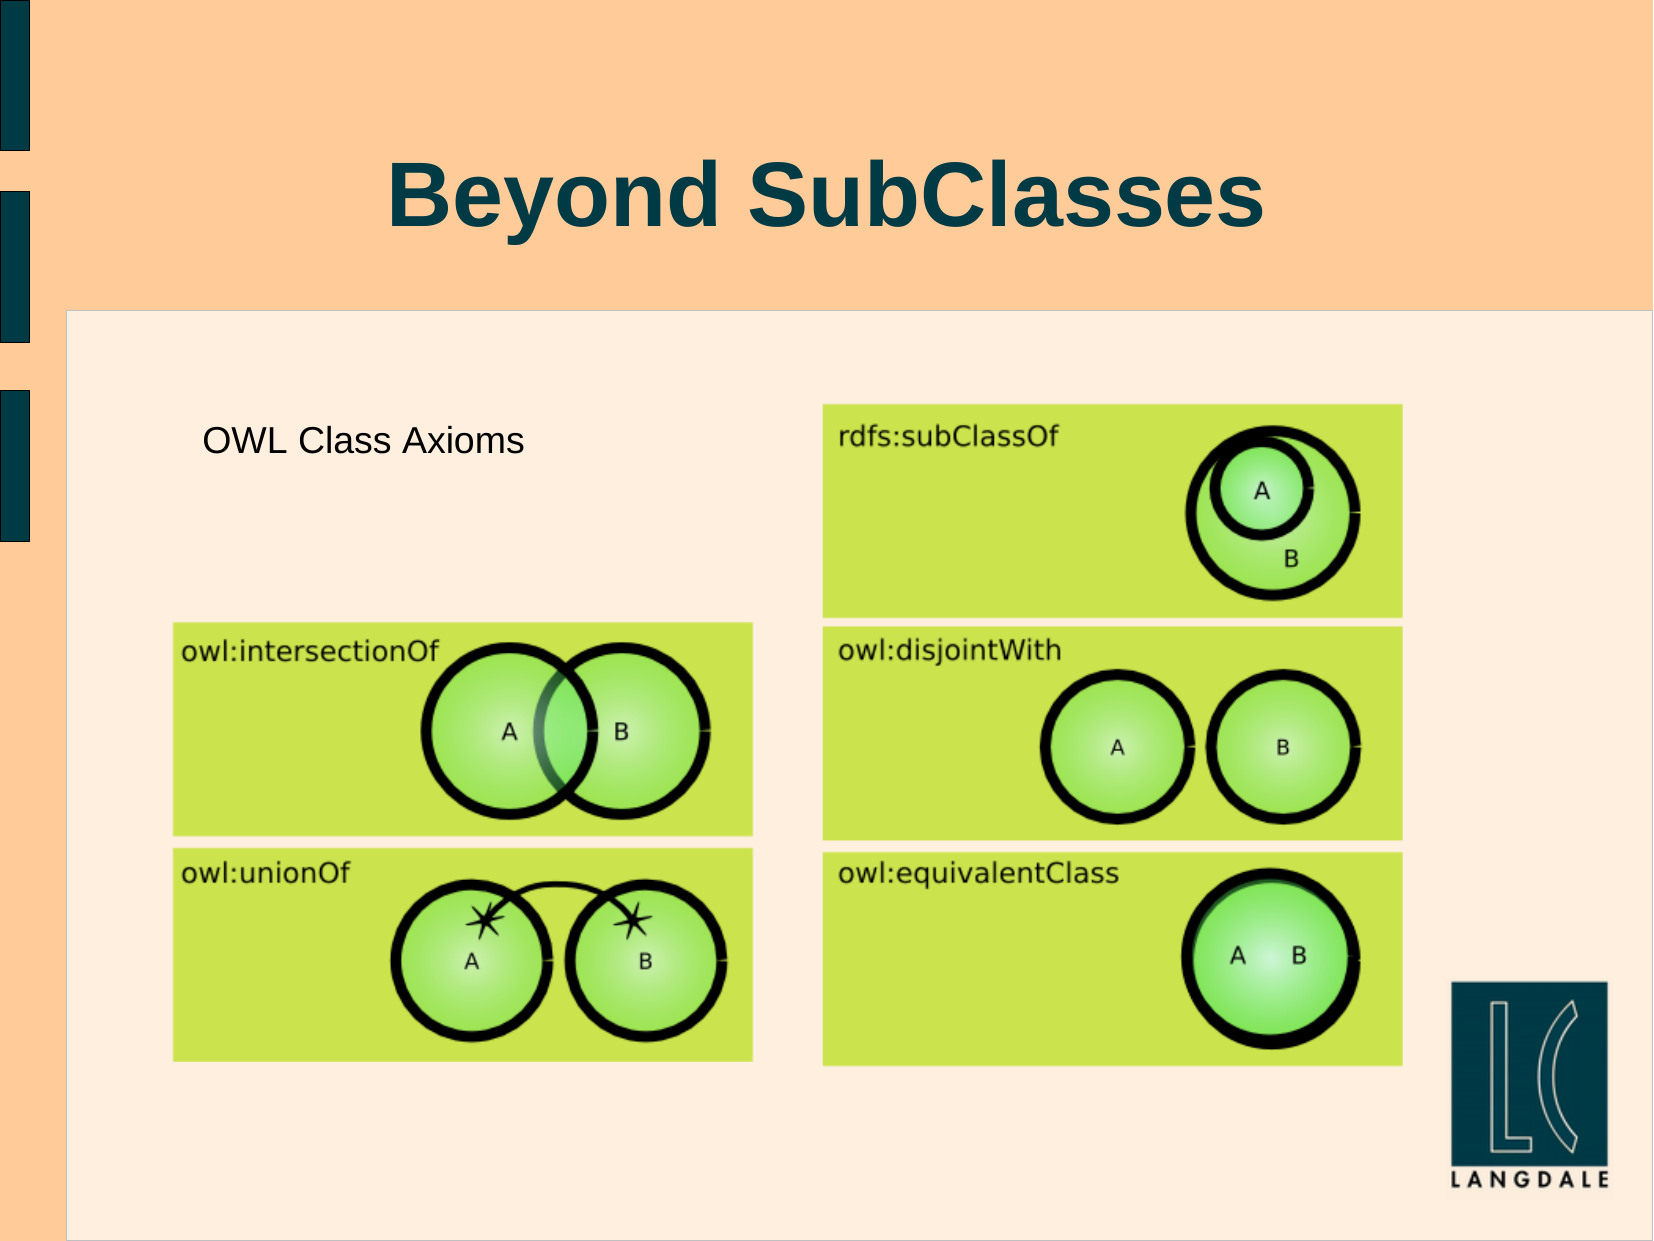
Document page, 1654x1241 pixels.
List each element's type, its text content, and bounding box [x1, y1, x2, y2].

text_box OWL Class Axioms [187, 412, 563, 470]
picture [4, 155, 1653, 1241]
title Beyond SubClasses [121, 91, 1534, 299]
